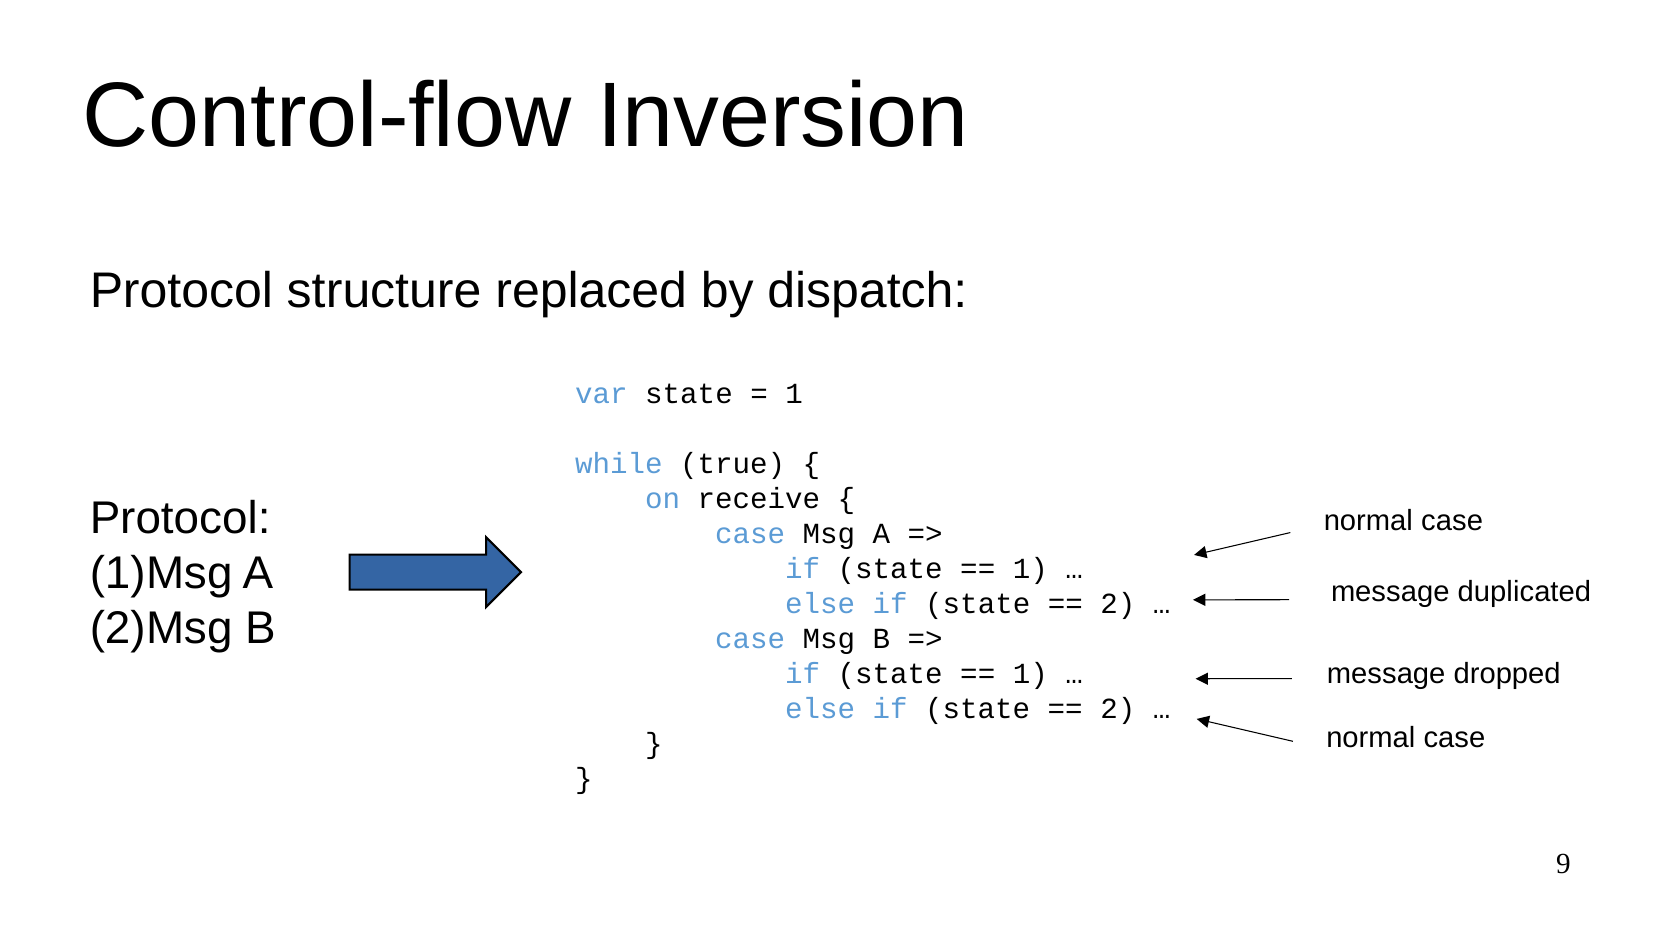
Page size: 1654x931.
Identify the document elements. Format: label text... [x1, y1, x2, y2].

text_box message duplicated [1316, 564, 1607, 615]
text_box var state = 1 while (true) { on receive { case Msg A => if (state == 1) … else if (state == 2) … case Msg B => if (state == 1) … else if (state == 2) … } } [560, 366, 1185, 802]
title Control-flow Inversion [82, 37, 1571, 193]
text_box Protocol: Msg A Msg B [74, 480, 291, 660]
text_box [349, 537, 522, 608]
text_box message dropped [1312, 646, 1577, 697]
text_box Protocol structure replaced by dispatch: [75, 255, 1018, 326]
text_box normal case [1308, 493, 1507, 544]
text_box normal case [1311, 711, 1510, 761]
